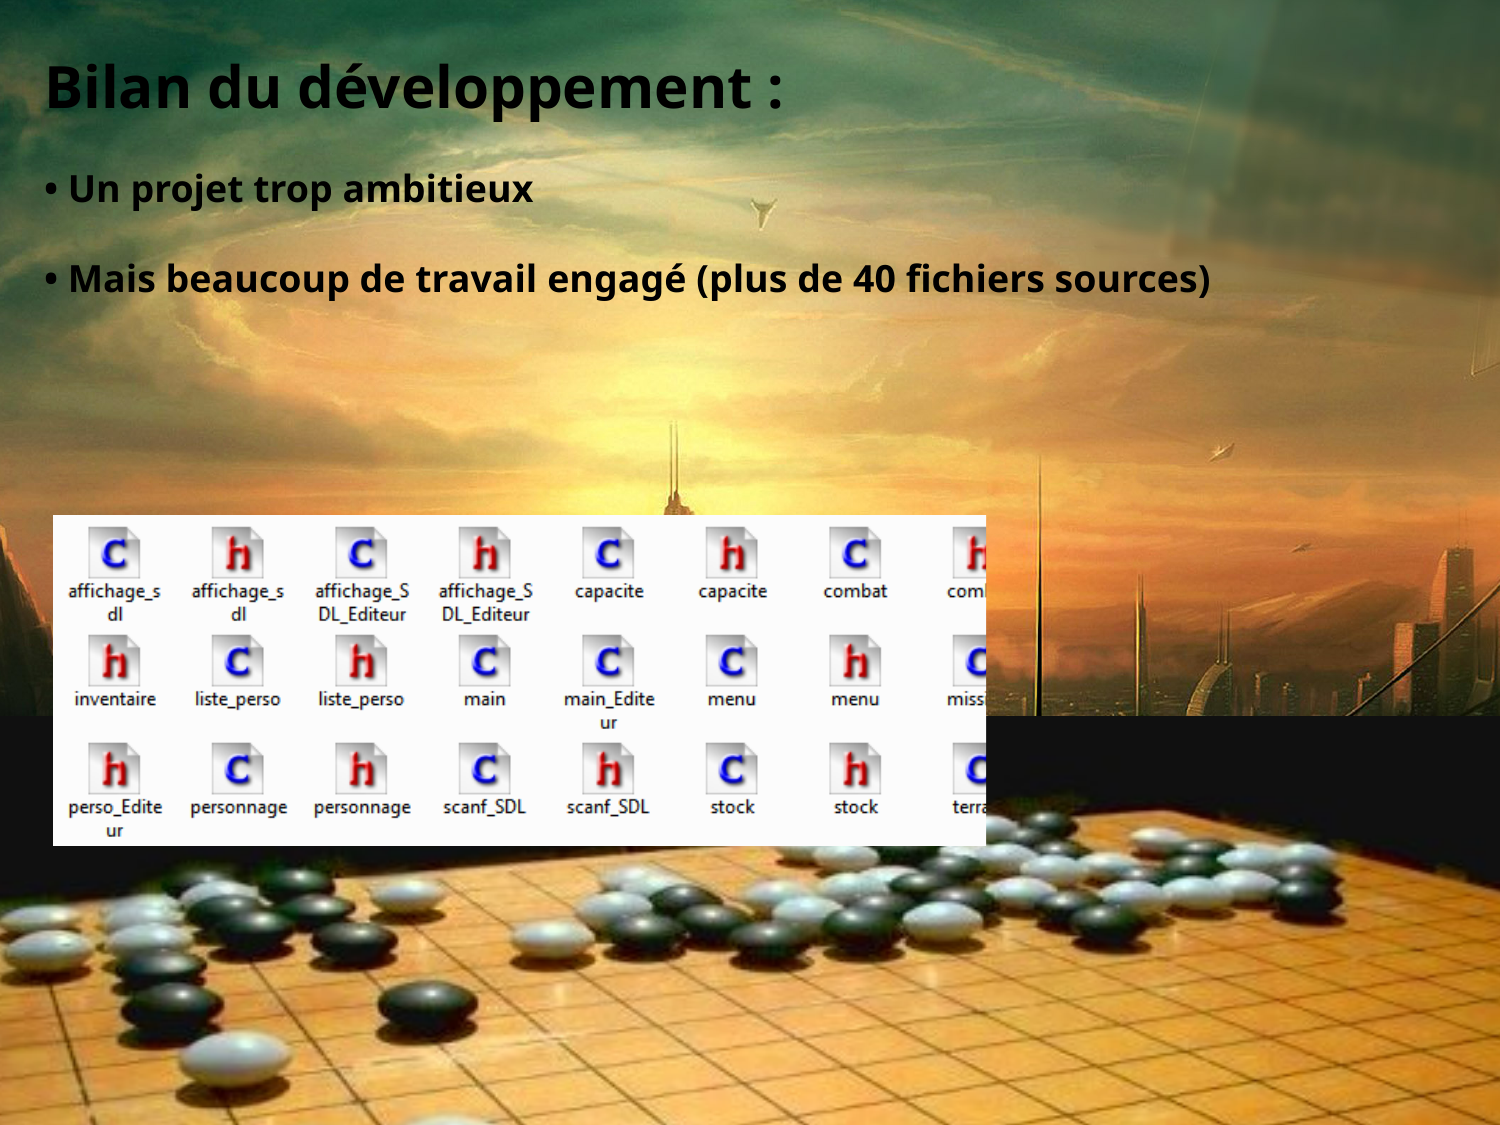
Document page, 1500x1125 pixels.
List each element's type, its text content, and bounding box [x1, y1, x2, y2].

text_box Bilan du développement : • Un projet trop ambitieux • Mais beaucoup de travail engagé (plus de 40 fichiers sources) [29, 42, 1447, 308]
picture [0, 0, 1500, 1125]
